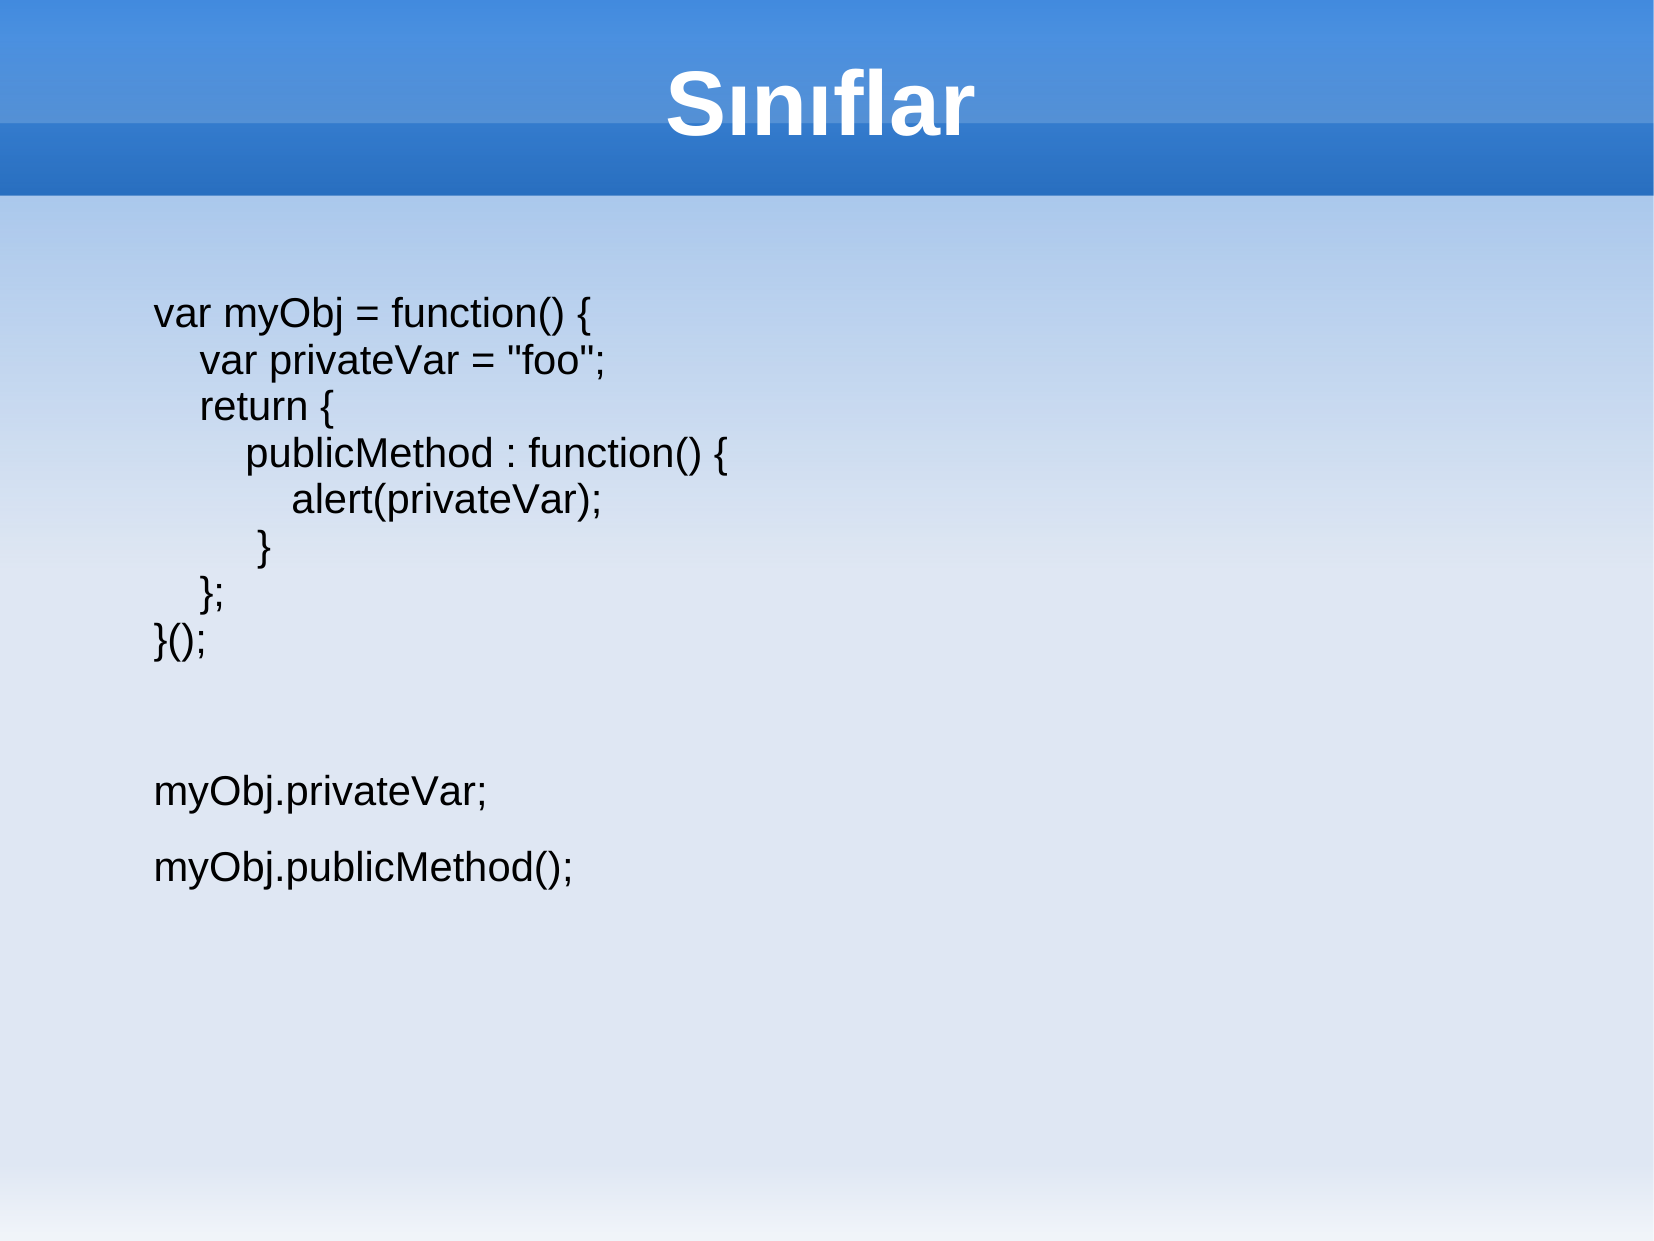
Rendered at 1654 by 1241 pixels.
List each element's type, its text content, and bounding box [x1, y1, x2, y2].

title Sınıflar [76, 7, 1565, 200]
picture [0, 0, 1654, 1241]
list var myObj = function() { var privateVar = "foo"; return { publicMethod : function() { alert(privateVar); } }; }(); myObj.privateVar; myObj.publicMethod(); [82, 290, 1571, 1094]
